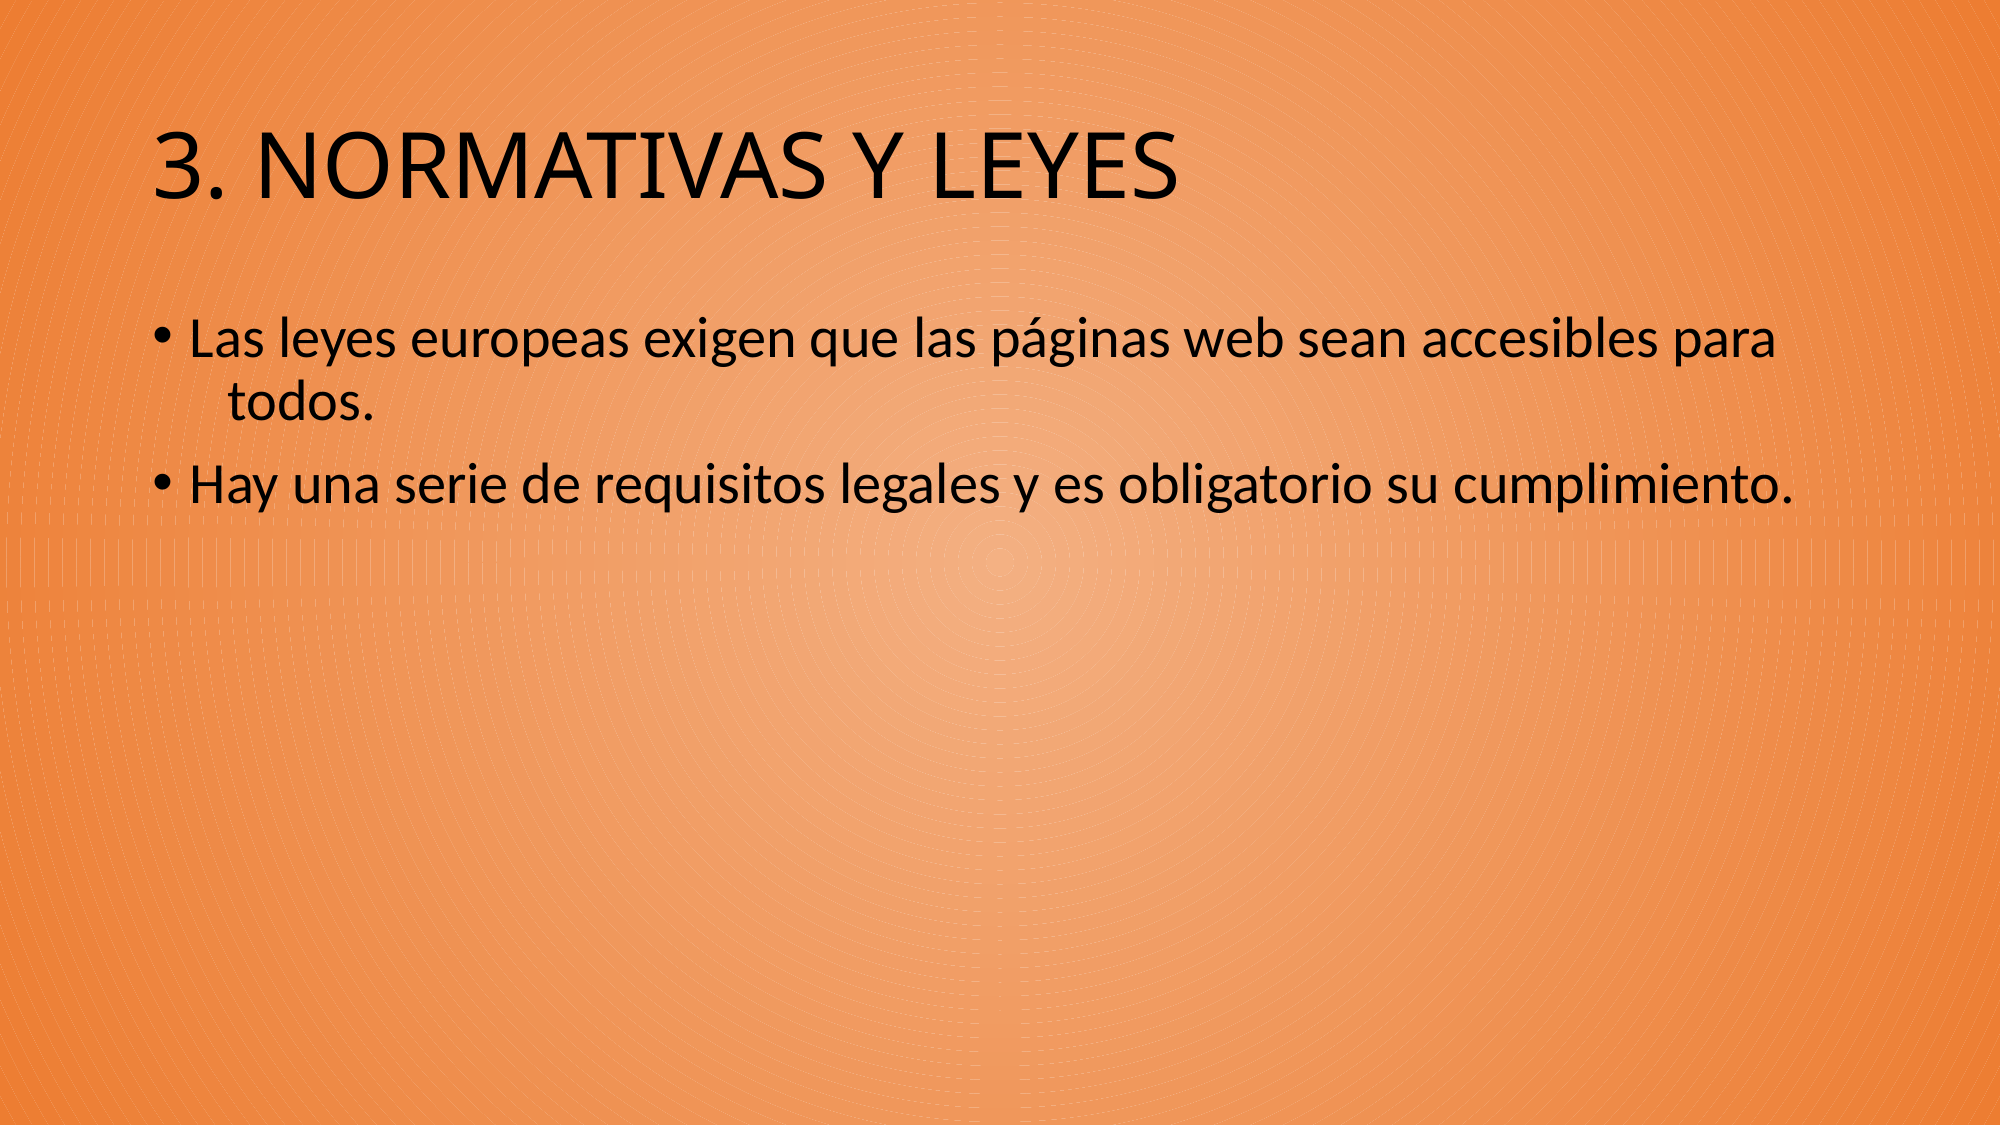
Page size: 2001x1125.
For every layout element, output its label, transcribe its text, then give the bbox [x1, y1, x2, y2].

list Las leyes europeas exigen que las páginas web sean accesibles para todos. Hay una serie de requisitos legales y es obligatorio su cumplimiento. [137, 299, 1863, 1014]
title 3. NORMATIVAS Y LEYES [137, 59, 1863, 278]
